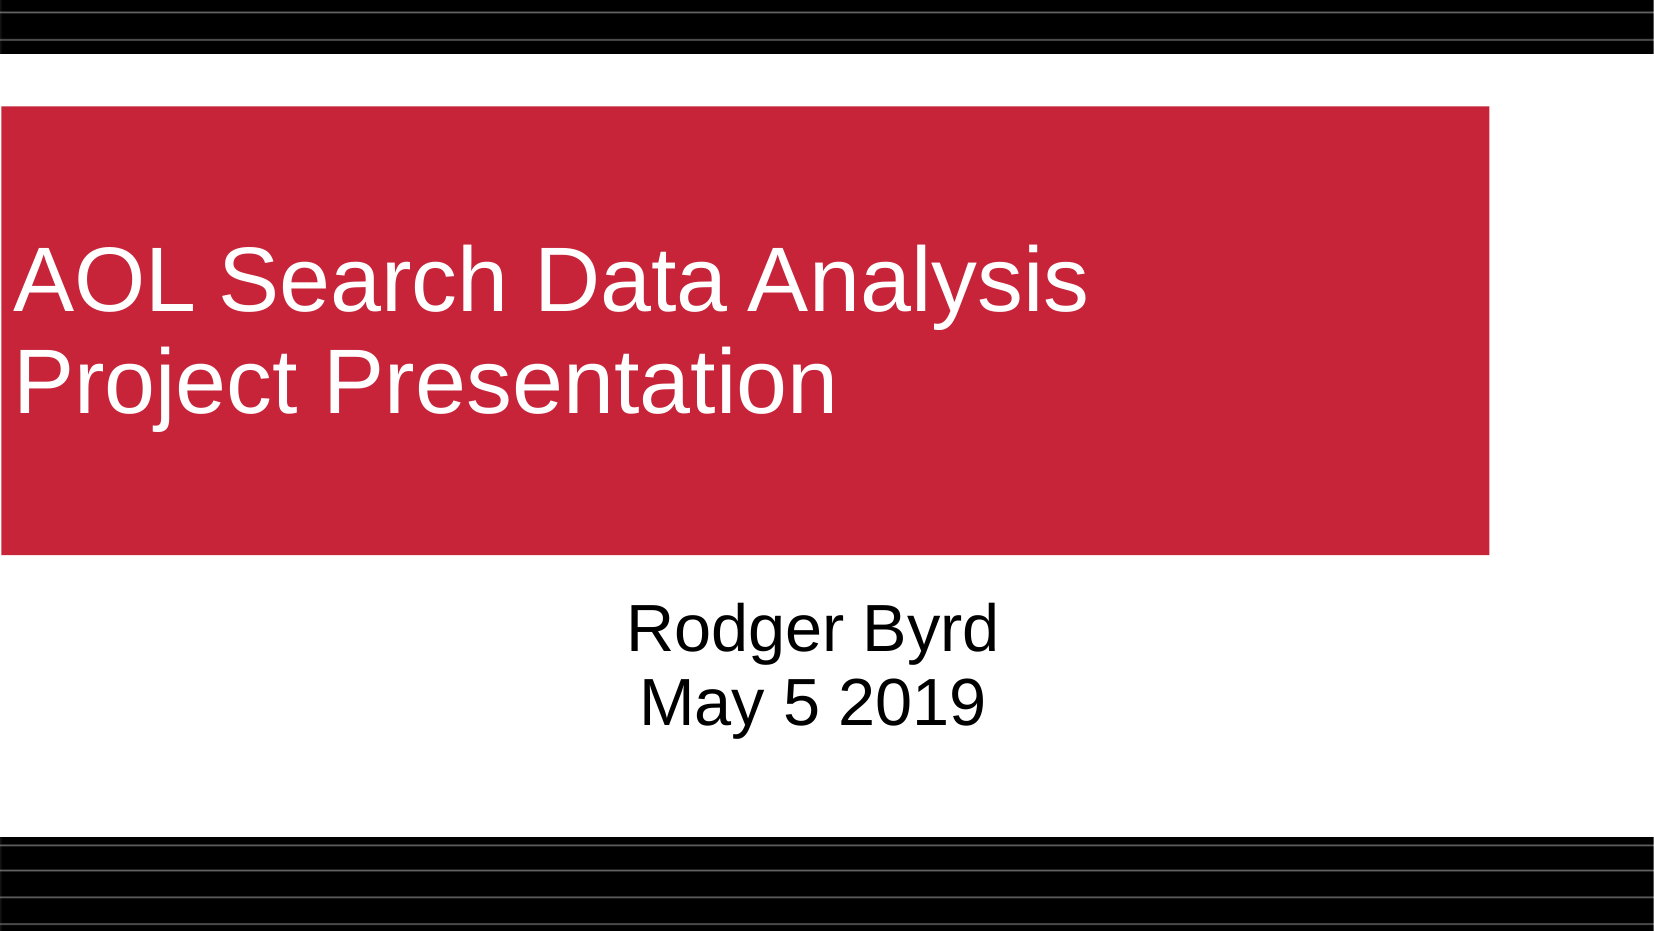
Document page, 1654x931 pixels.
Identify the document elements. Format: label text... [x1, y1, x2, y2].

title AOL Search Data Analysis Project Presentation [1, 106, 1490, 556]
picture [0, 0, 1654, 54]
subtitle Rodger Byrd May 5 2019 [625, 590, 1489, 804]
picture [0, 837, 1654, 931]
